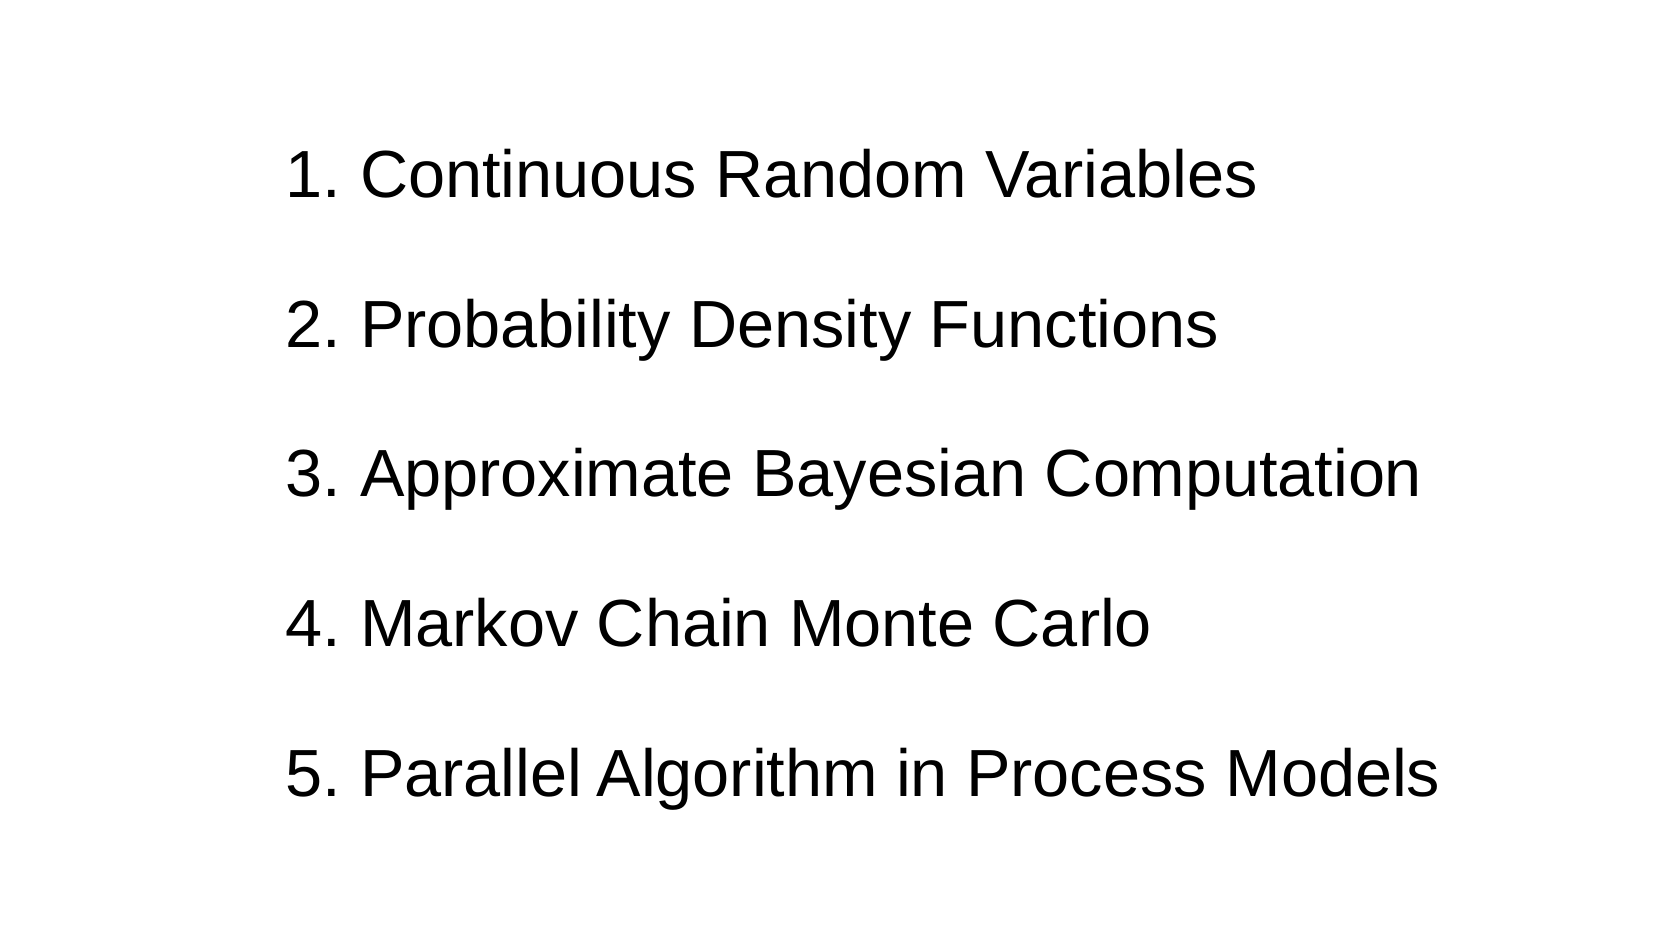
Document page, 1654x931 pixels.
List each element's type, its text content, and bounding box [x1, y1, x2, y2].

subtitle Continuous Random Variables Probability Density Functions Approximate Bayesian Computation Markov Chain Monte Carlo Parallel Algorithm in Process Models [285, 0, 1505, 886]
